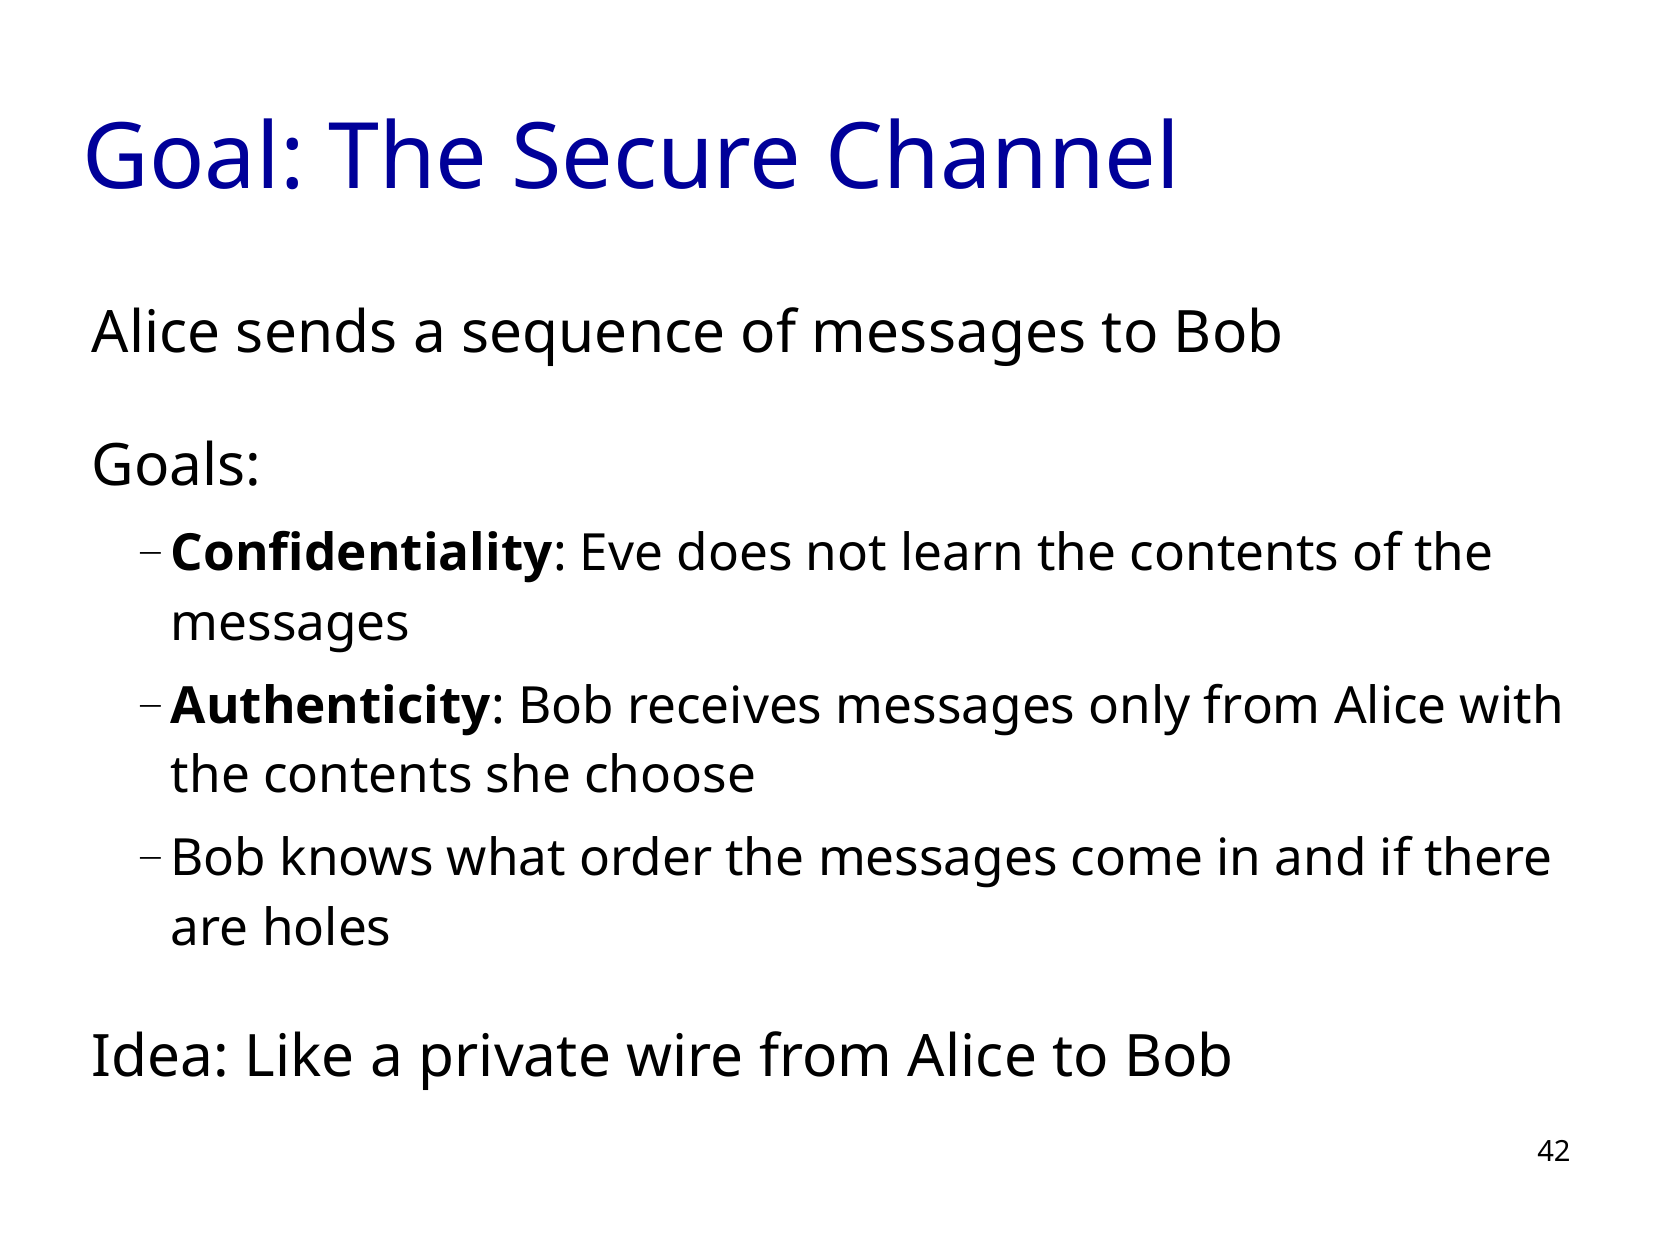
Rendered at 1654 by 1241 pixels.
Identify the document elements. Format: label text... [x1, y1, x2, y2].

list Alice sends a sequence of messages to Bob Goals: Confidentiality: Eve does not learn the contents of the messages Authenticity: Bob receives messages only from Alice with the contents she choose Bob knows what order the messages come in and if there are holes Idea: Like a private wire from Alice to Bob [60, 290, 1571, 1096]
title Goal: The Secure Channel [82, 49, 1571, 257]
